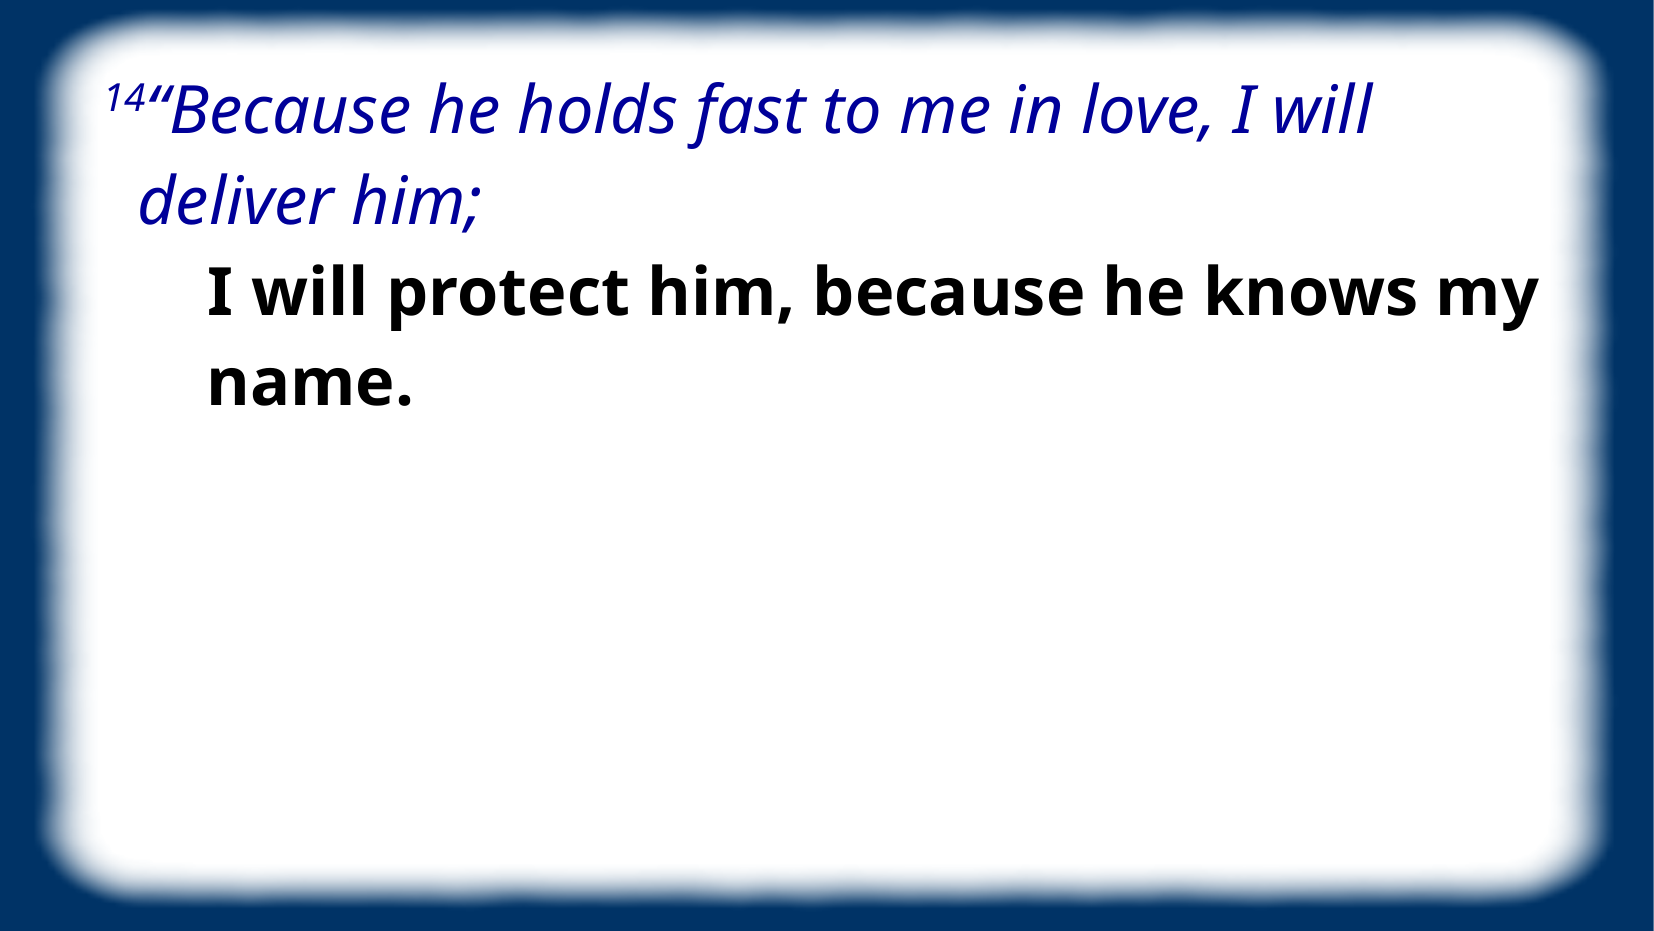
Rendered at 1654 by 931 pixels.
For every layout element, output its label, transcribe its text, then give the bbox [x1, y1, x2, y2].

picture [0, 0, 1654, 931]
text_box 14“Because he holds fast to me in love, I will deliver him; I will protect him, because he knows my name. [88, 54, 1559, 425]
